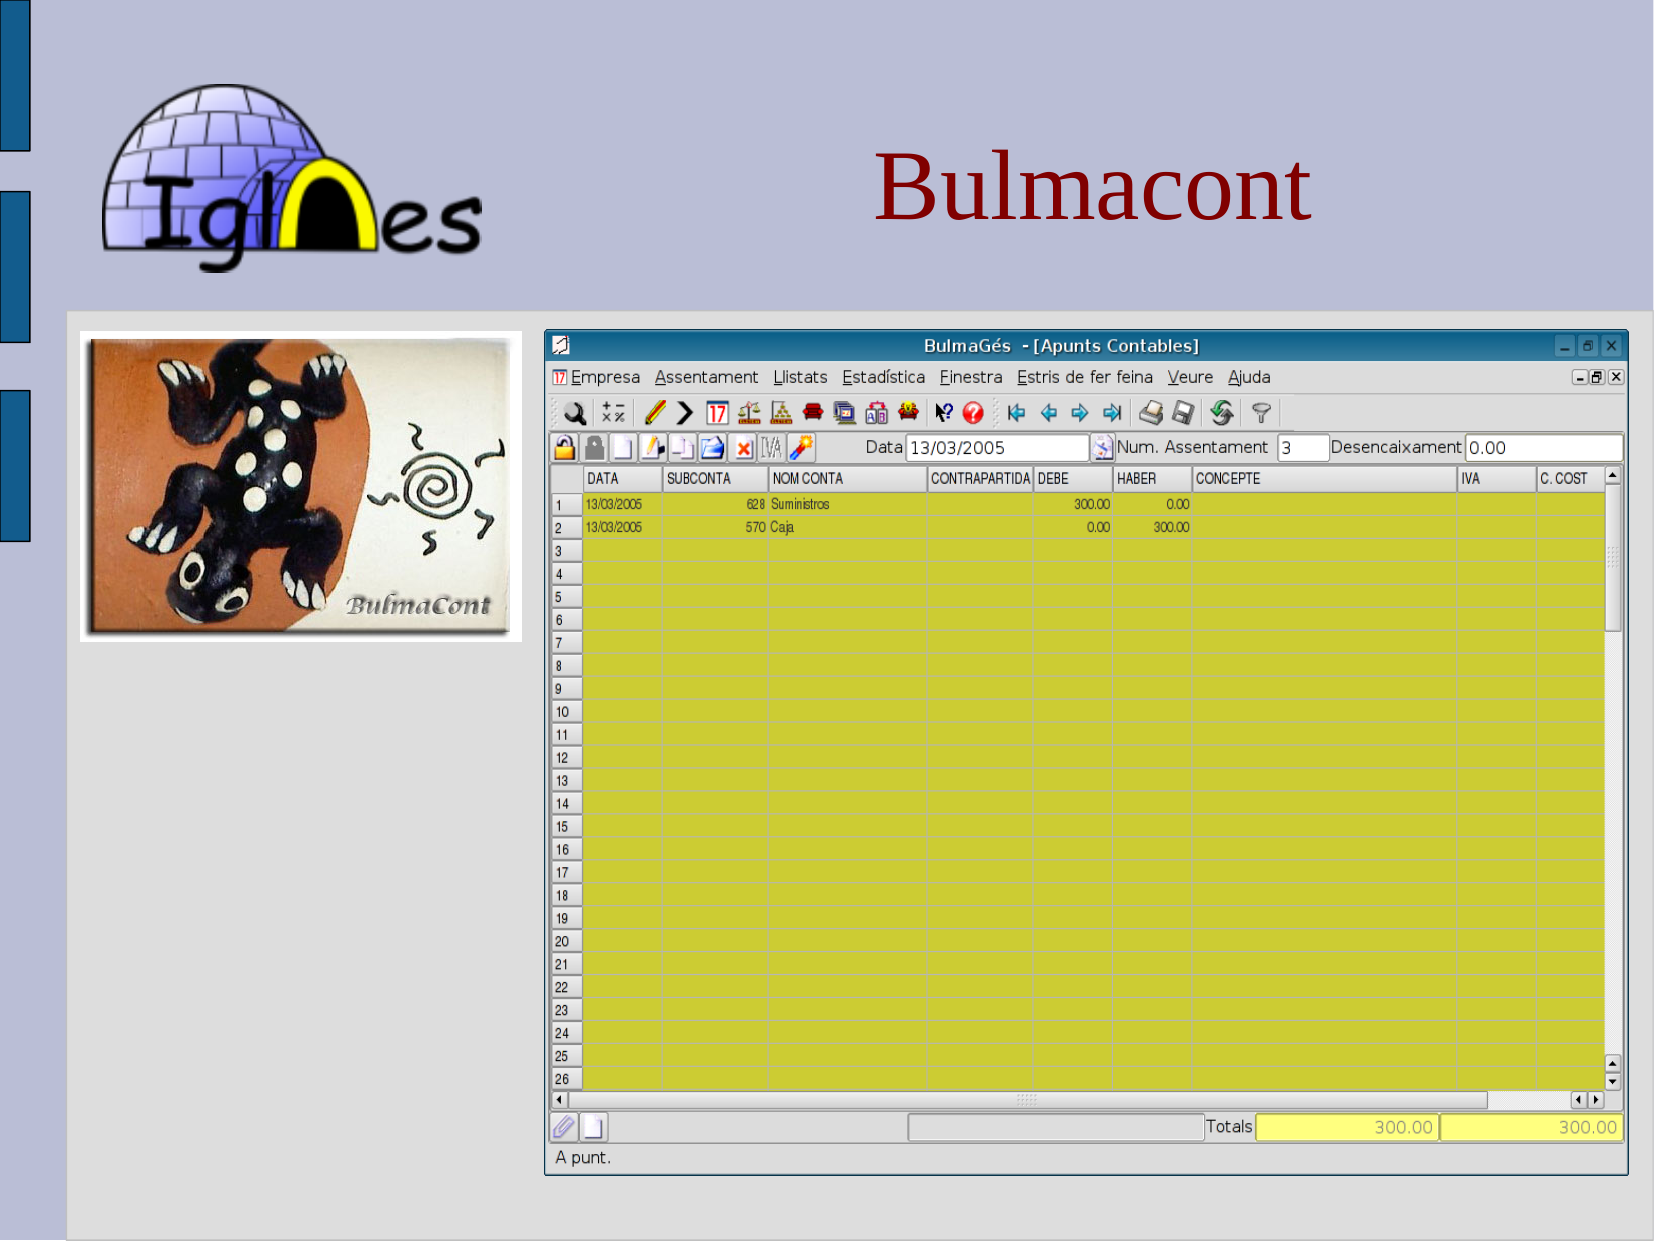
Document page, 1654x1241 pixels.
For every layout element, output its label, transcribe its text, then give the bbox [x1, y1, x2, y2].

picture [102, 84, 482, 273]
picture [546, 335, 1627, 1174]
picture [80, 331, 522, 642]
text_box Bulmacont [776, 100, 1317, 241]
